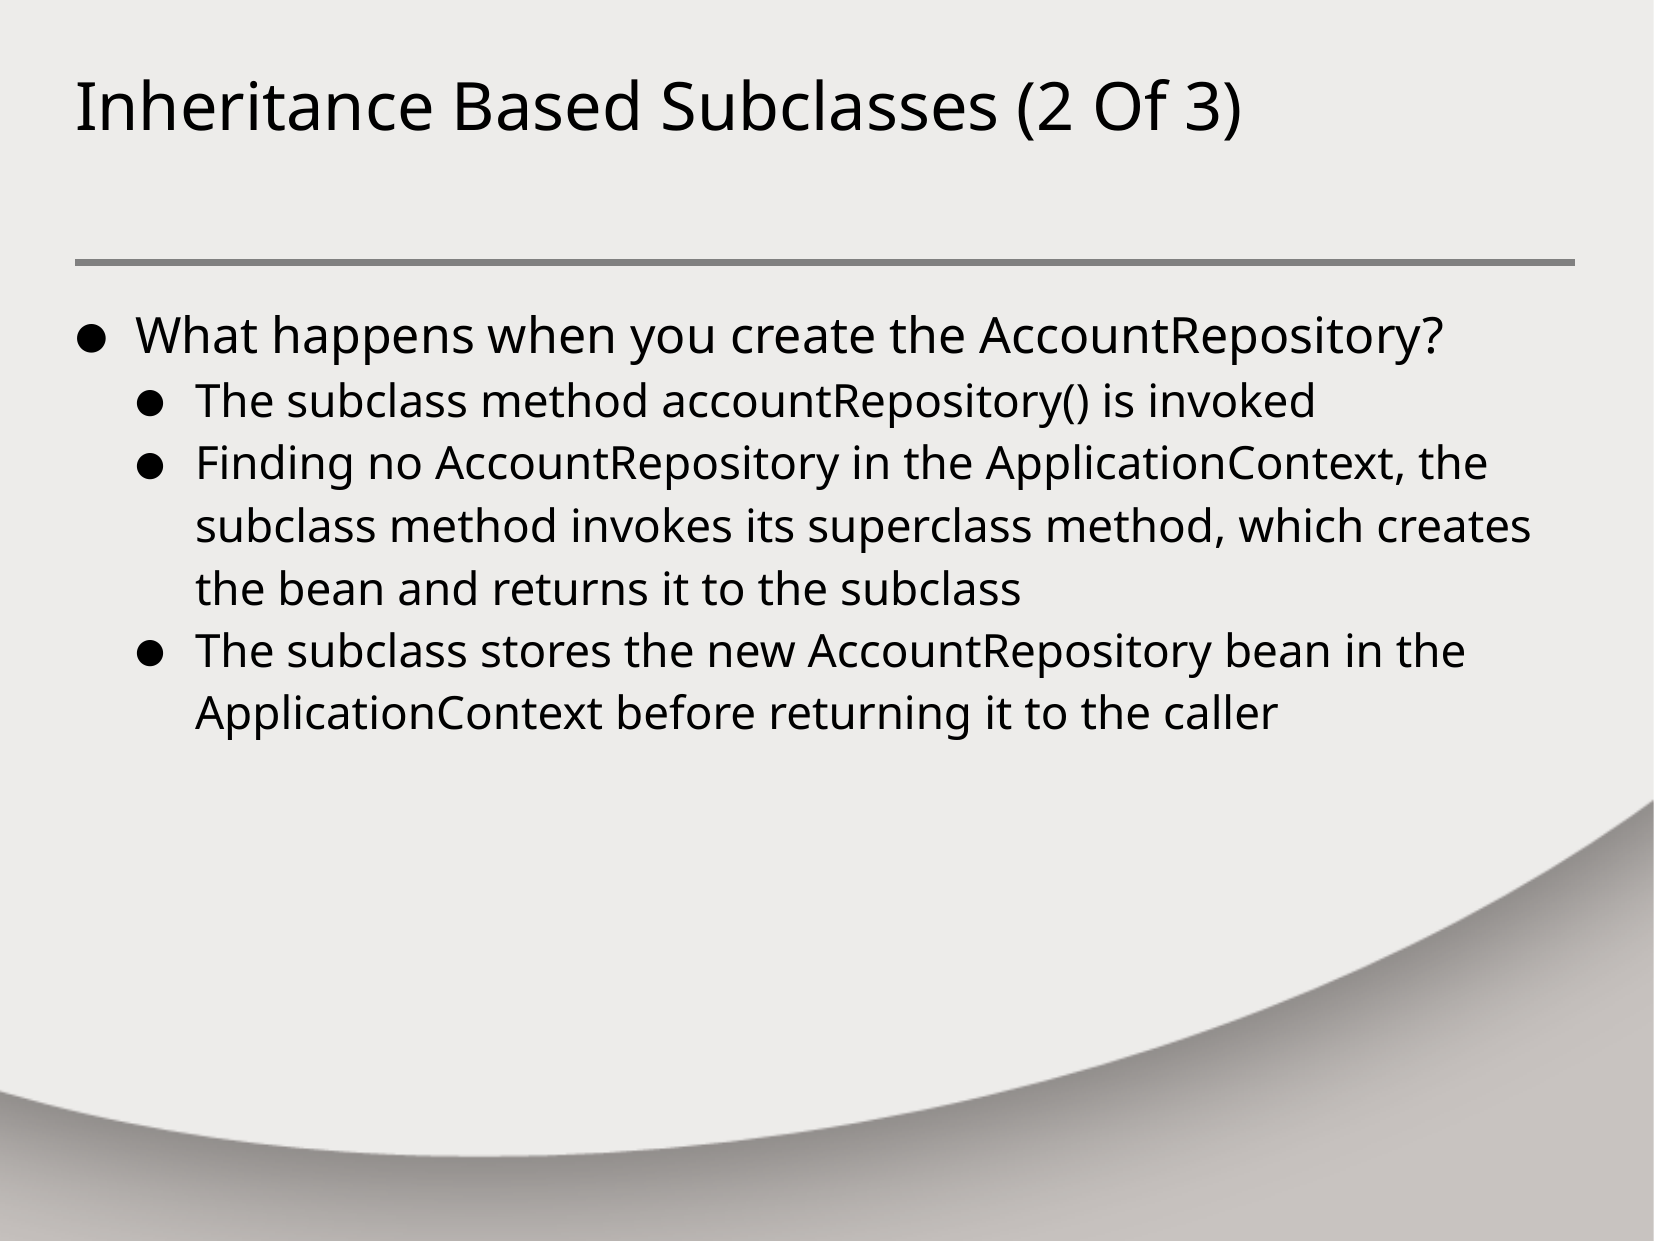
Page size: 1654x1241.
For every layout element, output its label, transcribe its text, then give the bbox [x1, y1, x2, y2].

list What happens when you create the AccountRepository? The subclass method accountRepository() is invoked Finding no AccountRepository in the ApplicationContext, the subclass method invokes its superclass method, which creates the bean and returns it to the subclass The subclass stores the new AccountRepository bean in the ApplicationContext before returning it to the caller [75, 300, 1576, 1163]
picture [0, 0, 1654, 1241]
title Inheritance Based Subclasses (2 Of 3) [75, 75, 1576, 226]
